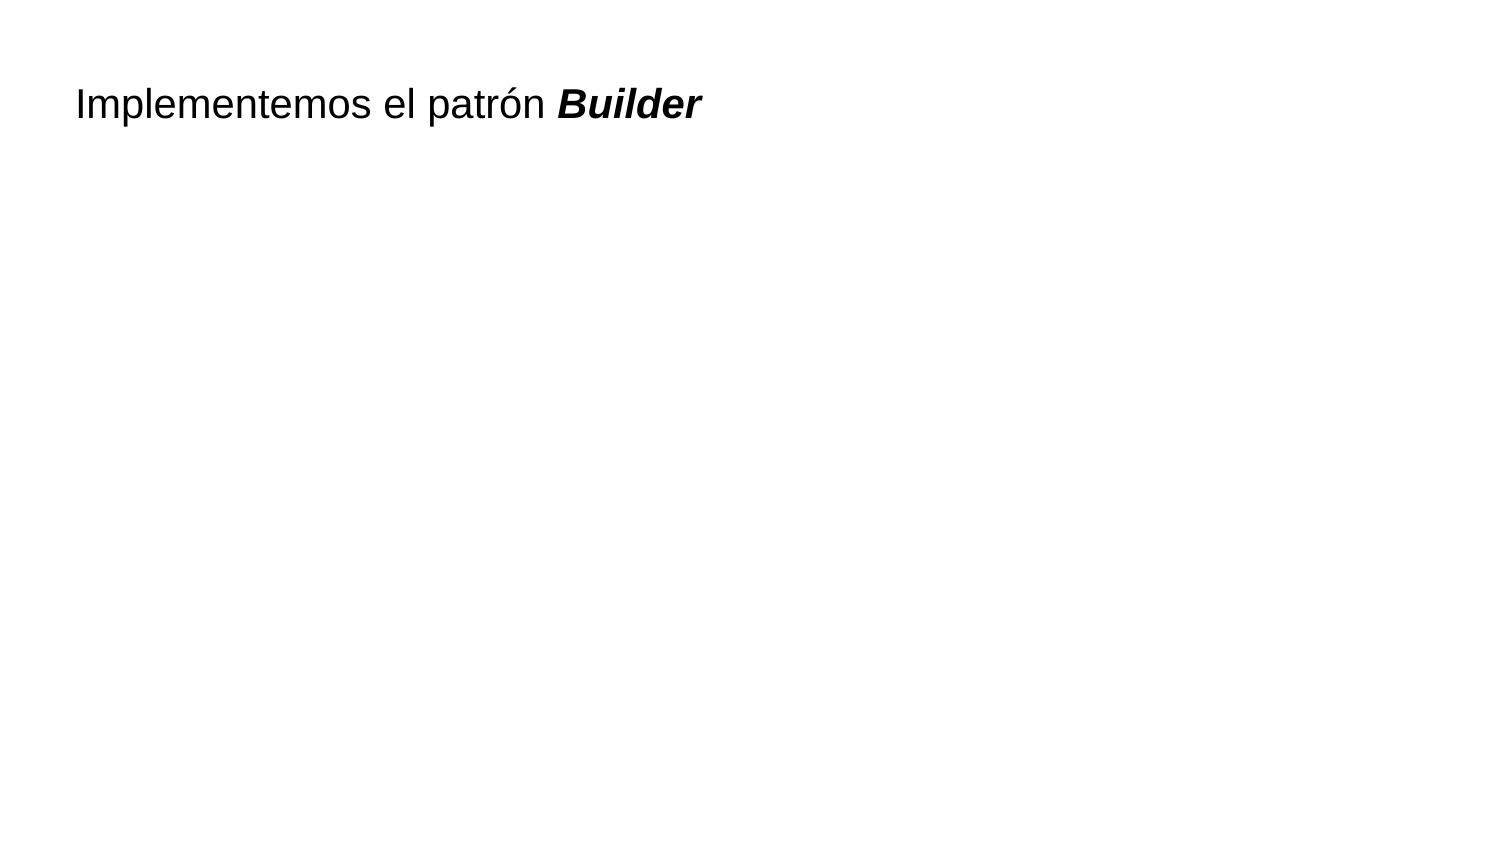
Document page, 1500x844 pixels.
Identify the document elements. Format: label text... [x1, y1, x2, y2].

title Implementemos el patrón Builder [75, 33, 1425, 175]
